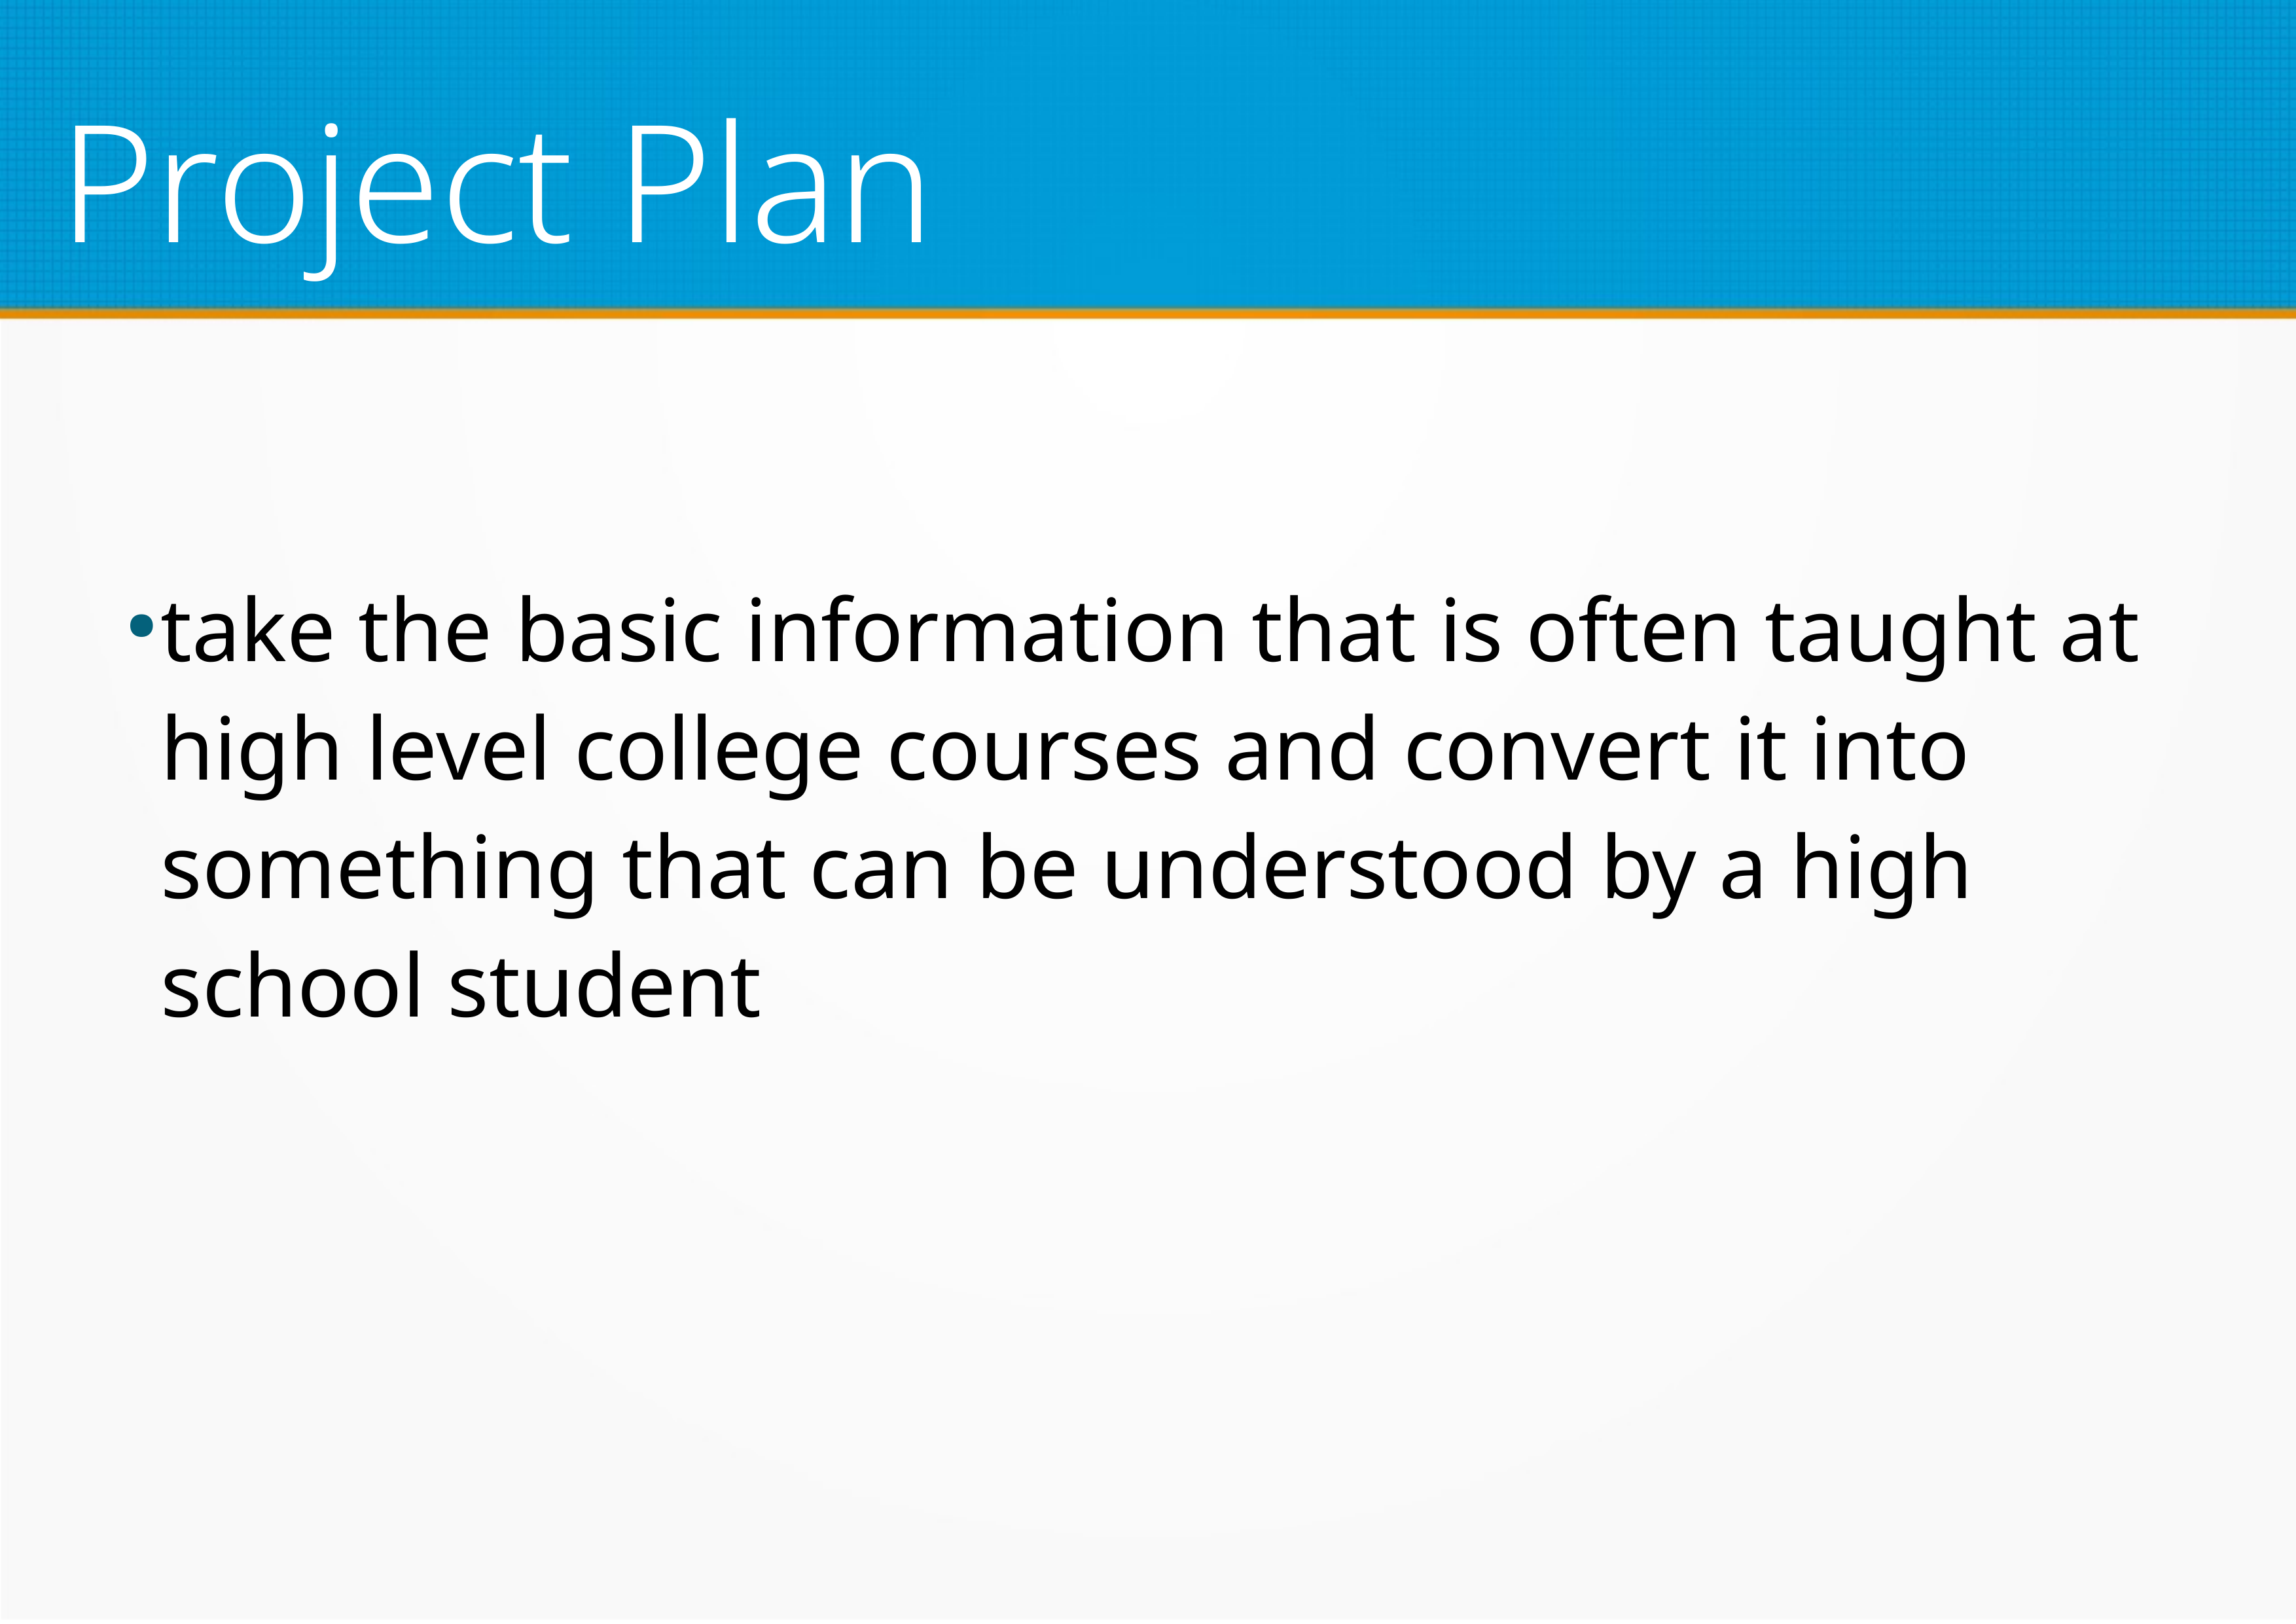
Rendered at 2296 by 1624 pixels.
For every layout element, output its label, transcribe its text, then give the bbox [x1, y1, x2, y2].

title Project Plan [59, 20, 2125, 291]
picture [0, 305, 2296, 1624]
list take the basic information that is often taught at high level college courses and convert it into something that can be understood by a high school student [114, 412, 2170, 1414]
